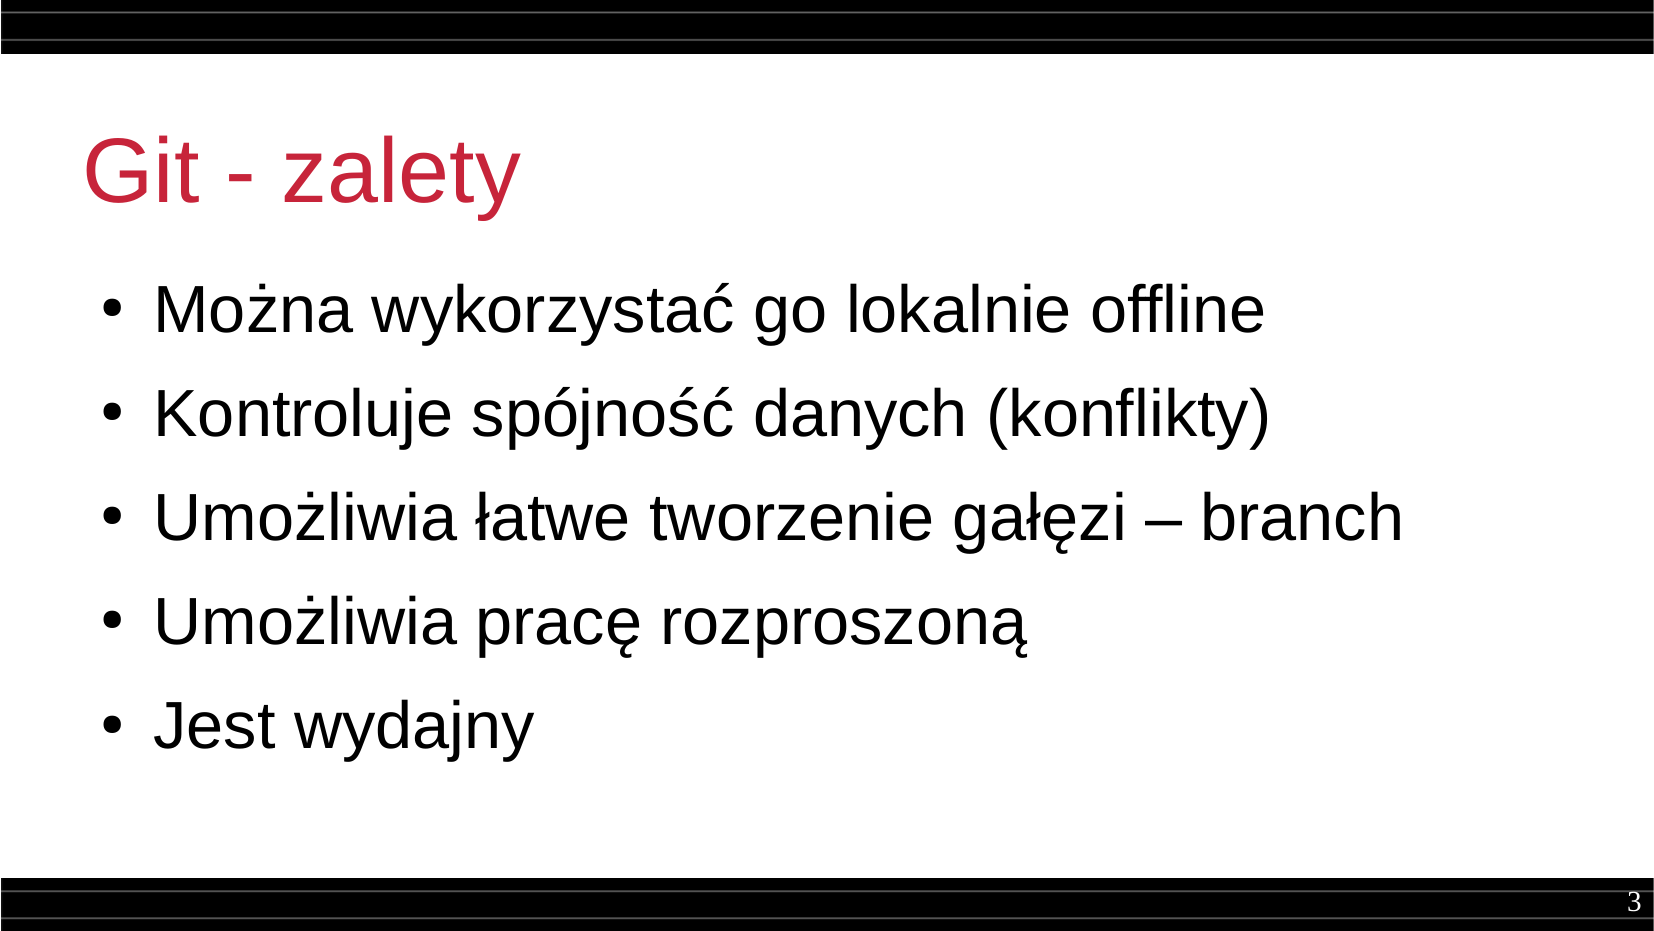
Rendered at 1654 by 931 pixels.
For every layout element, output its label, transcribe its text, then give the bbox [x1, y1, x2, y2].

list Można wykorzystać go lokalnie offline Kontroluje spójność danych (konflikty) Umożliwia łatwe tworzenie gałęzi – branch Umożliwia pracę rozproszoną Jest wydajny [82, 271, 1571, 851]
title Git - zalety [82, 92, 1571, 249]
picture [1, 878, 1654, 931]
picture [1, 0, 1654, 54]
